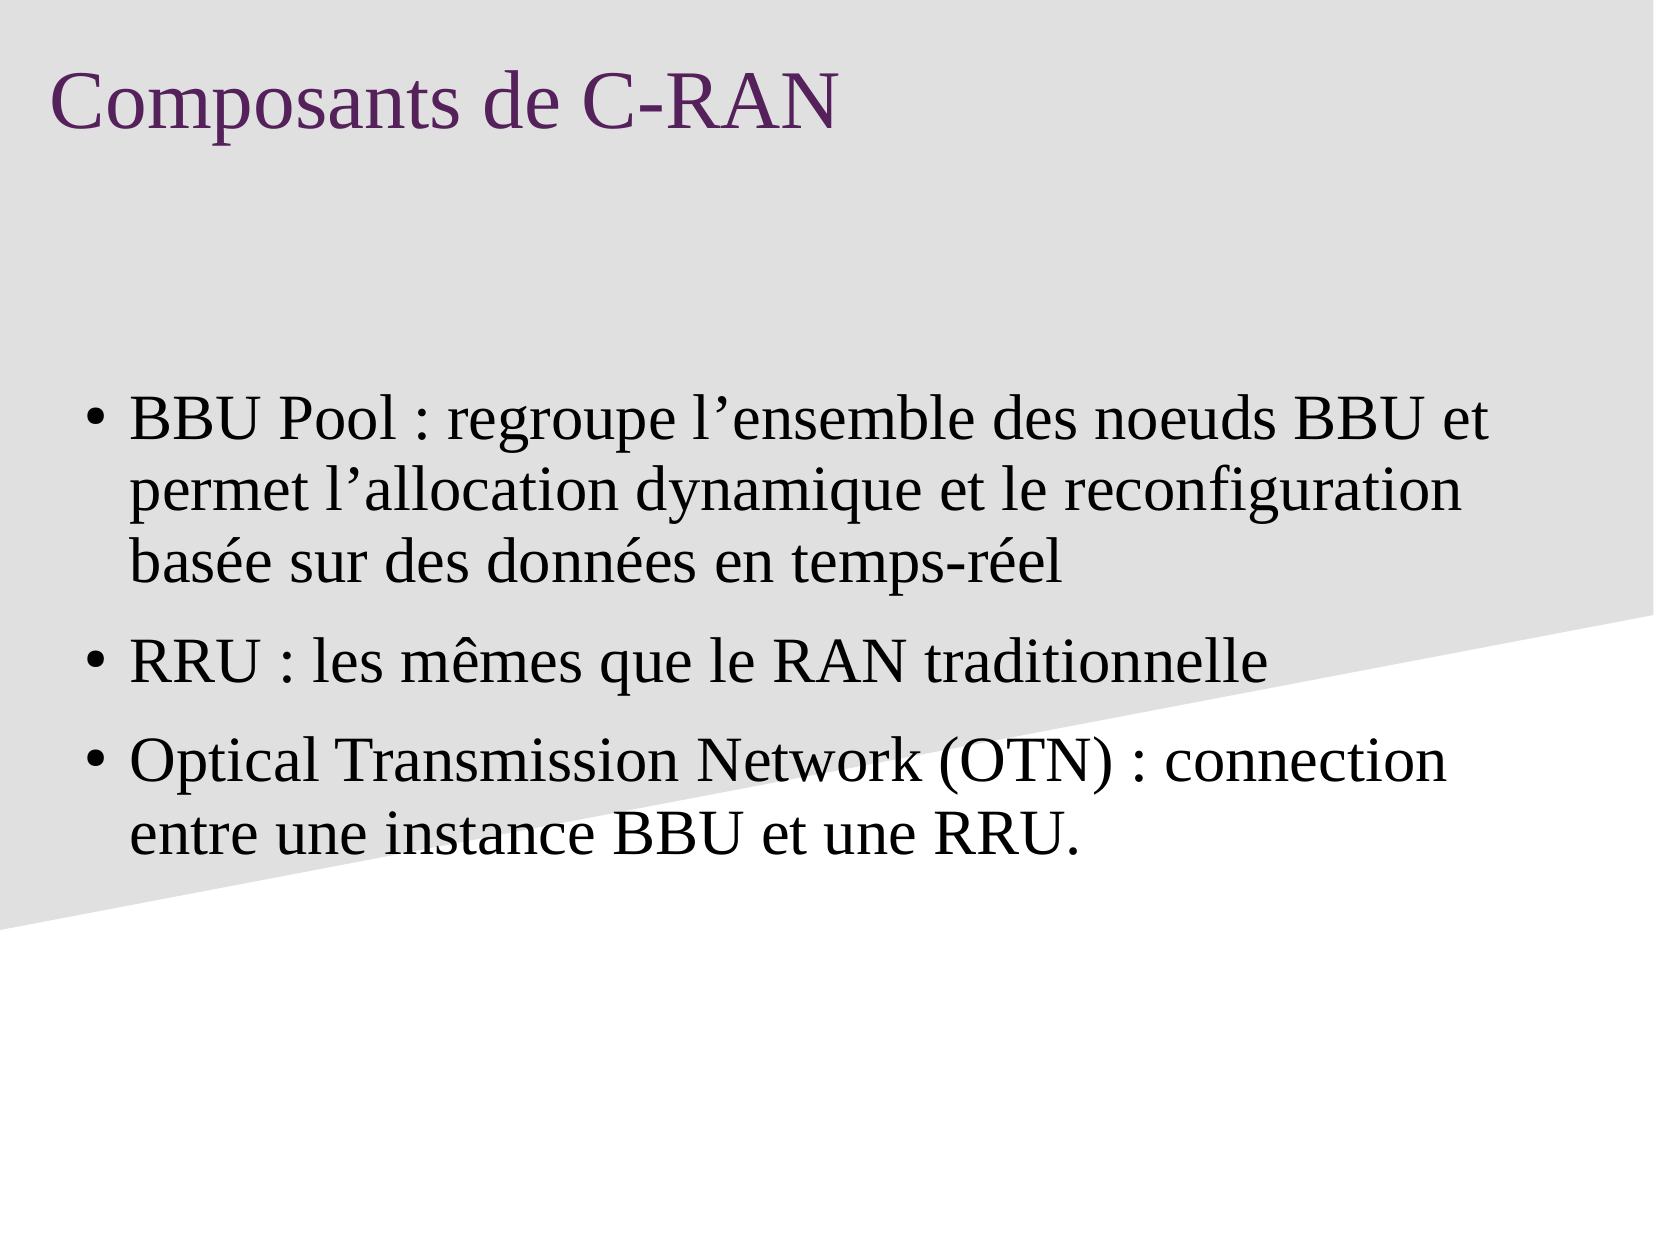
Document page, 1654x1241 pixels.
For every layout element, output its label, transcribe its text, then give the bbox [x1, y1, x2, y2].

text_box Composants de C-RAN [34, 47, 1654, 166]
list BBU Pool : regroupe l’ensemble des noeuds BBU et permet l’allocation dynamique et le reconfiguration basée sur des données en temps-réel RRU : les mêmes que le RAN traditionnelle Optical Transmission Network (OTN) : connection entre une instance BBU et une RRU. [69, 381, 1524, 875]
